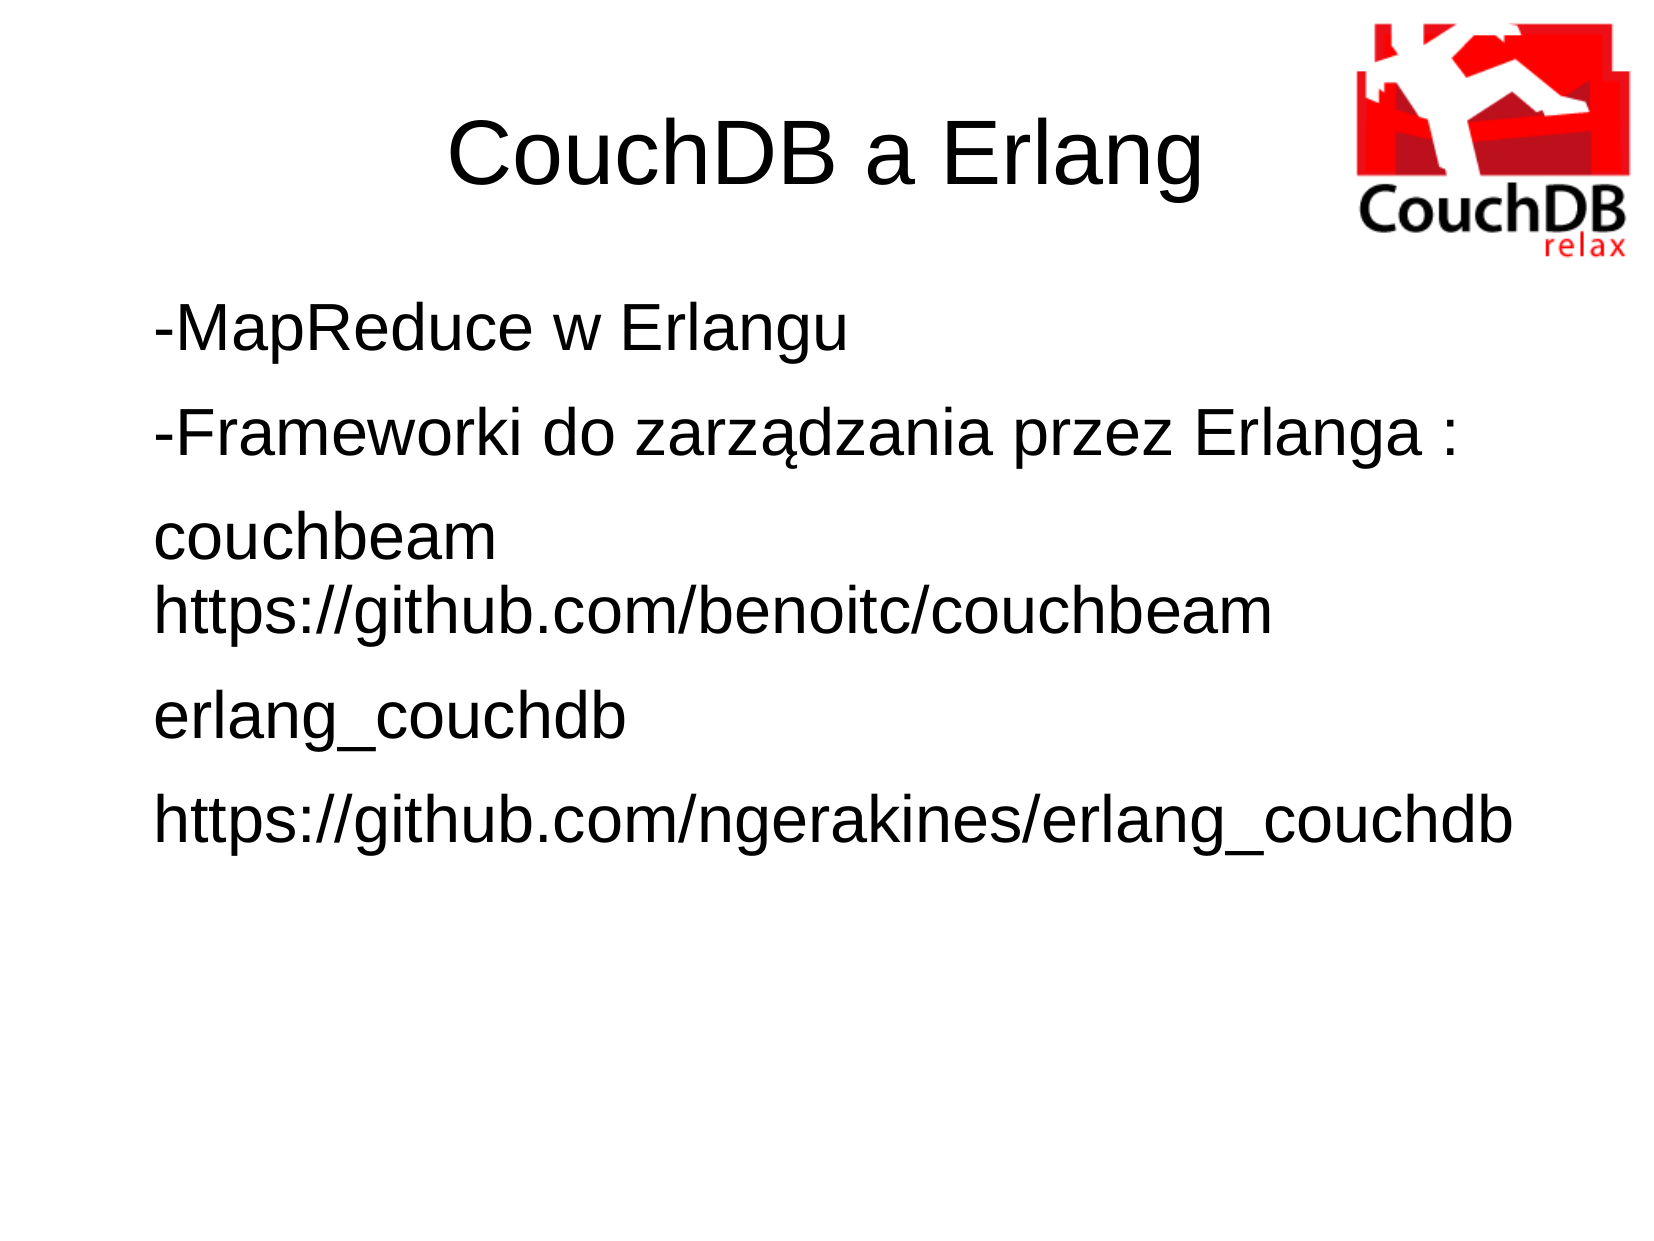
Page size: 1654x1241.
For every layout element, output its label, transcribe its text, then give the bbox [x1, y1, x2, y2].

list -MapReduce w Erlangu -Frameworki do zarządzania przez Erlanga : couchbeam https://github.com/benoitc/couchbeam erlang_couchdb https://github.com/ngerakines/erlang_couchdb [82, 290, 1538, 1010]
title CouchDB a Erlang [82, 49, 1356, 257]
picture [1356, 23, 1631, 258]
